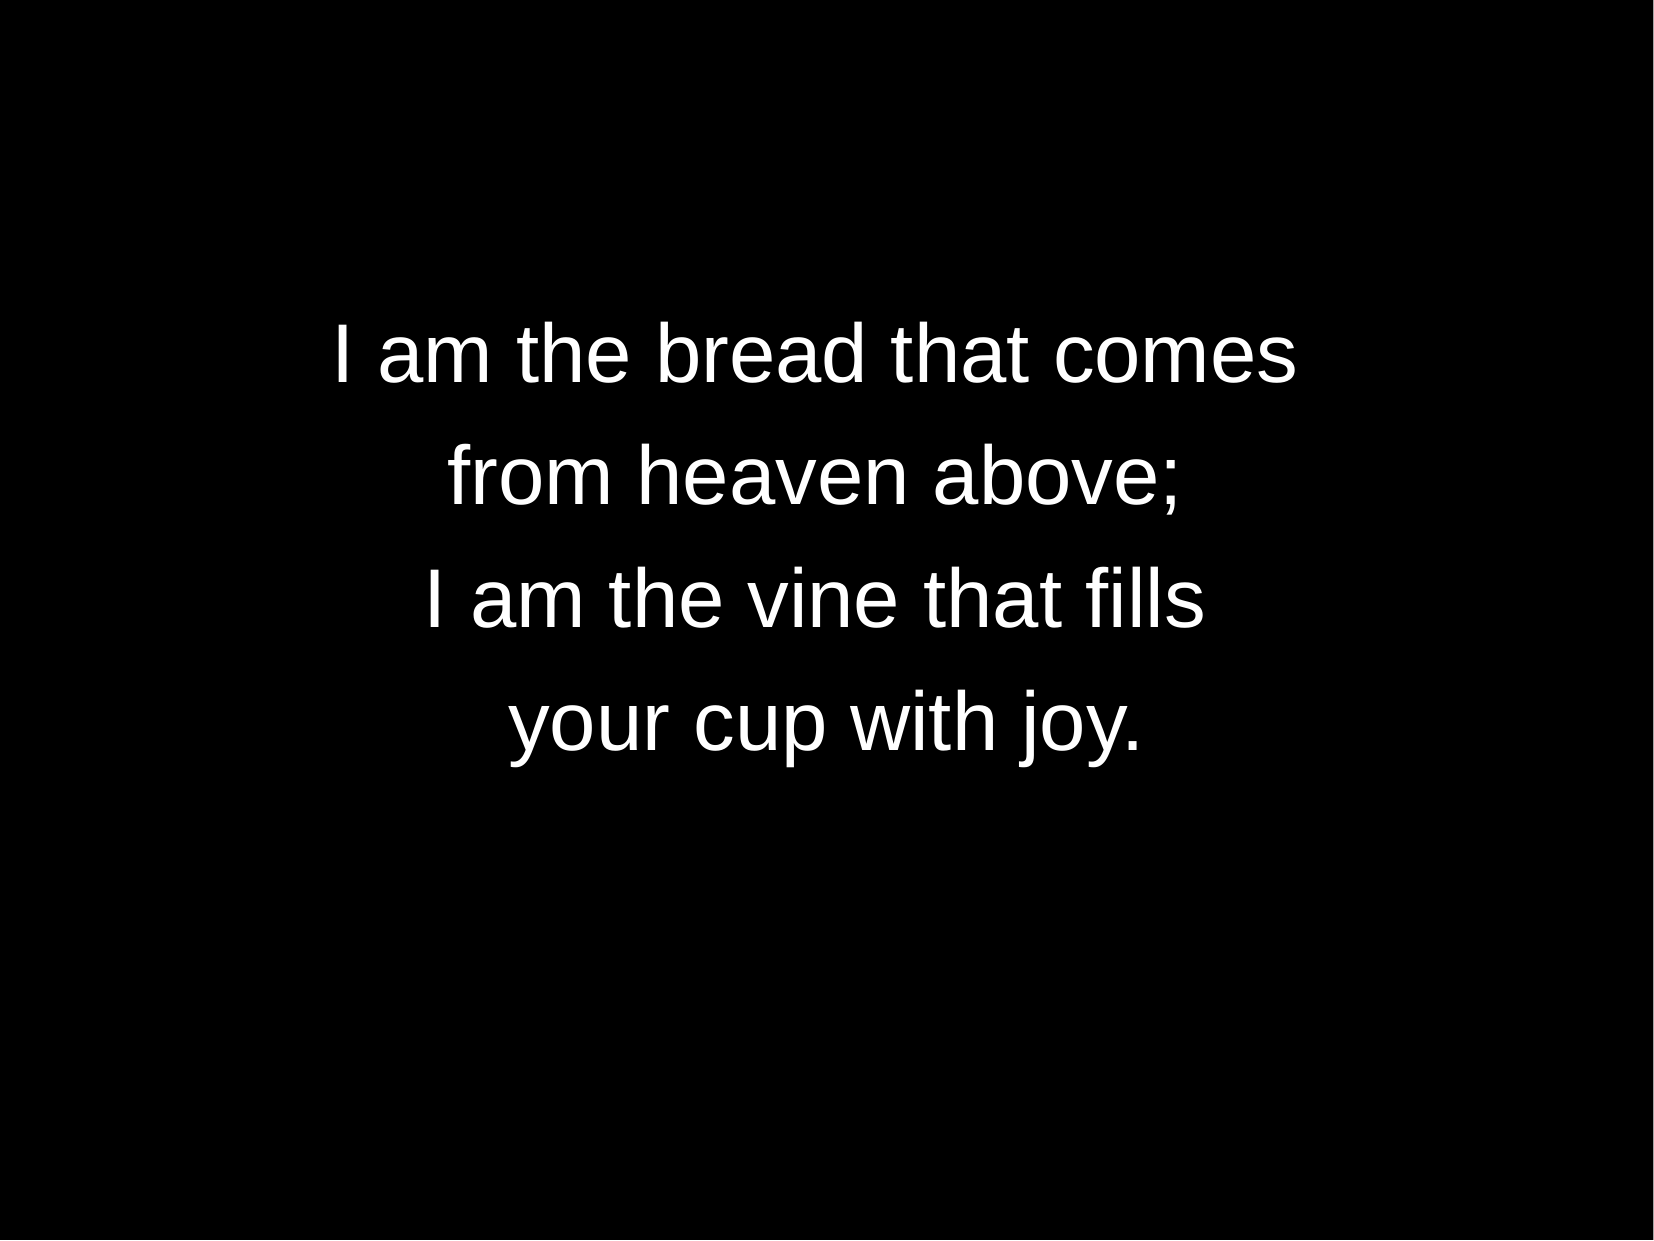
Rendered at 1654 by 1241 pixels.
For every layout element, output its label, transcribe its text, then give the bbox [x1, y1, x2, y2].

list I am the bread that comes from heaven above; I am the vine that fills your cup with joy. [0, 307, 1654, 1027]
